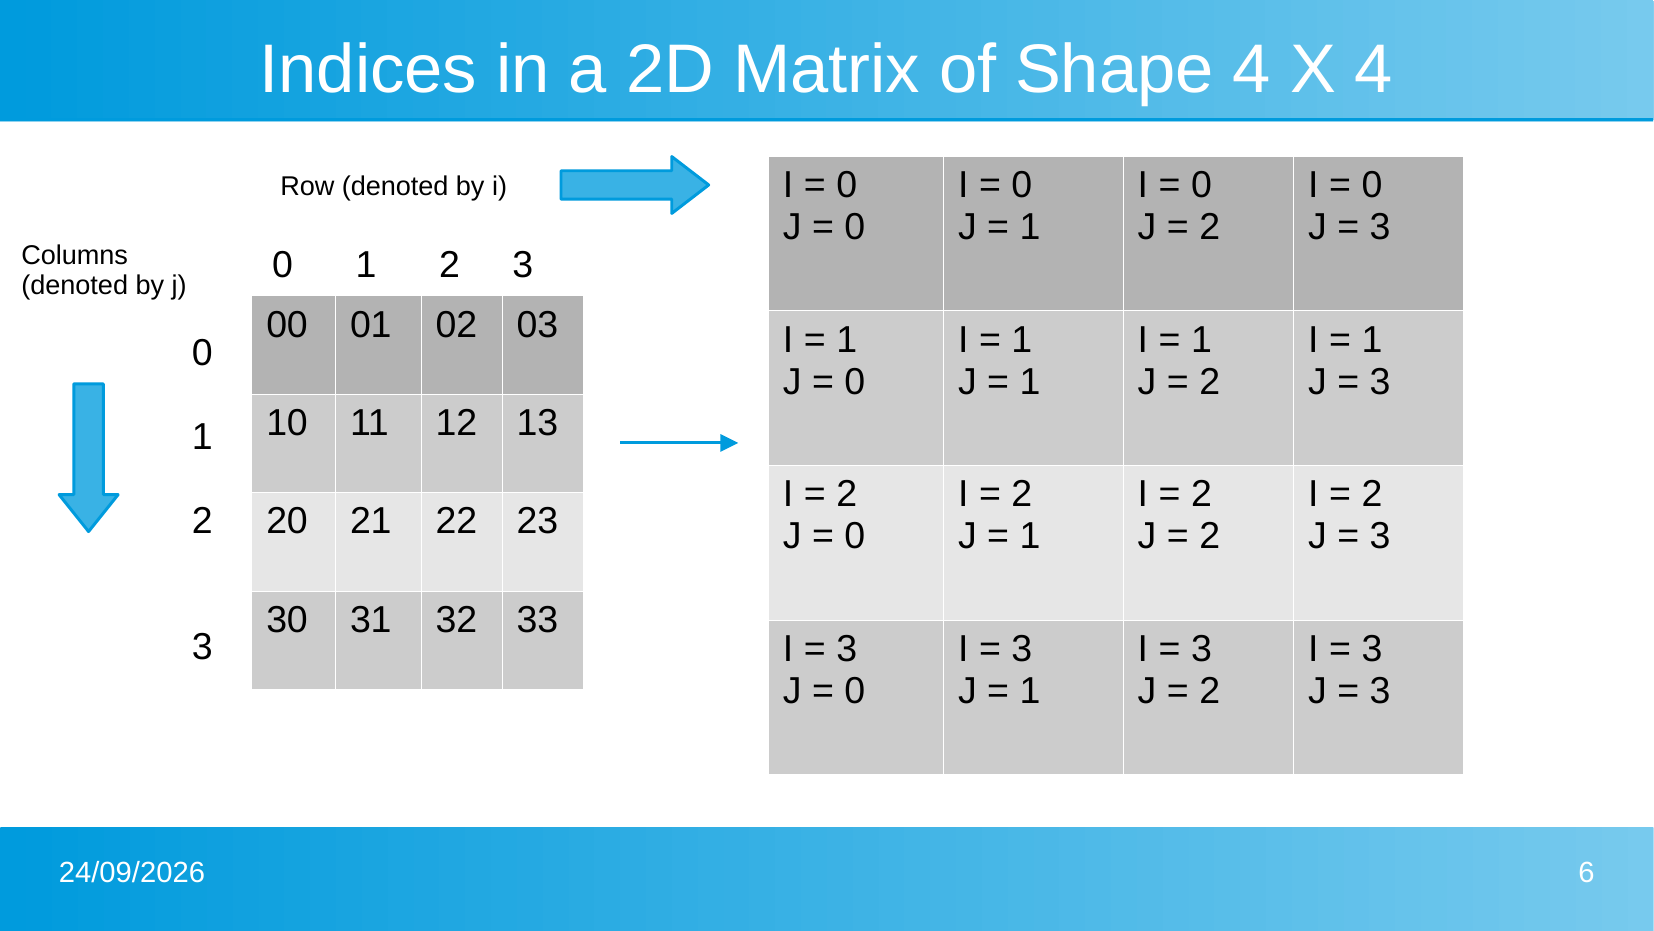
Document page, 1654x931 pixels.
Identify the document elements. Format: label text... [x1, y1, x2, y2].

table_header 02 [422, 296, 502, 394]
table_cell I = 1 J = 0 [769, 311, 943, 465]
table_cell 32 [422, 592, 502, 689]
text_box [561, 156, 709, 214]
table_header 00 [252, 296, 335, 394]
table_cell I = 1 J = 1 [944, 311, 1123, 465]
table_cell I = 1 J = 2 [1124, 311, 1293, 465]
table_cell 33 [503, 592, 583, 689]
table_cell 22 [422, 493, 502, 591]
table_header I = 0 J = 3 [1294, 157, 1463, 310]
table_cell 30 [252, 592, 335, 689]
title Indices in a 2D Matrix of Shape 4 X 4 [59, 29, 1595, 108]
text_box Row (denoted by i) [265, 163, 614, 214]
table_cell I = 3 J = 1 [944, 621, 1123, 774]
table_cell 23 [503, 493, 583, 591]
table_cell 21 [336, 493, 421, 591]
text_box Columns (denoted by j) [6, 232, 207, 374]
table_cell I = 3 J = 2 [1124, 621, 1293, 774]
table_cell 12 [422, 395, 502, 492]
table_cell I = 3 J = 0 [769, 621, 943, 774]
table_cell 13 [503, 395, 583, 492]
table_cell I = 2 J = 2 [1124, 466, 1293, 620]
text_box [59, 383, 119, 532]
table_header I = 0 J = 2 [1124, 157, 1293, 310]
table_cell I = 2 J = 3 [1294, 466, 1463, 620]
text_box 0 1 2 3 [177, 324, 237, 675]
table_cell 31 [336, 592, 421, 689]
table_cell 10 [252, 395, 335, 492]
table_cell 11 [336, 395, 421, 492]
table_header I = 0 J = 1 [944, 157, 1123, 310]
table_header 03 [503, 296, 583, 394]
table_cell I = 2 J = 0 [769, 466, 943, 620]
table_header 01 [336, 296, 421, 394]
table_cell I = 2 J = 1 [944, 466, 1123, 620]
table_cell 20 [252, 493, 335, 591]
table_header I = 0 J = 0 [769, 157, 943, 310]
table_cell I = 3 J = 3 [1294, 621, 1463, 774]
table_cell I = 1 J = 3 [1294, 311, 1463, 465]
text_box 0 1 2 3 [236, 235, 650, 293]
